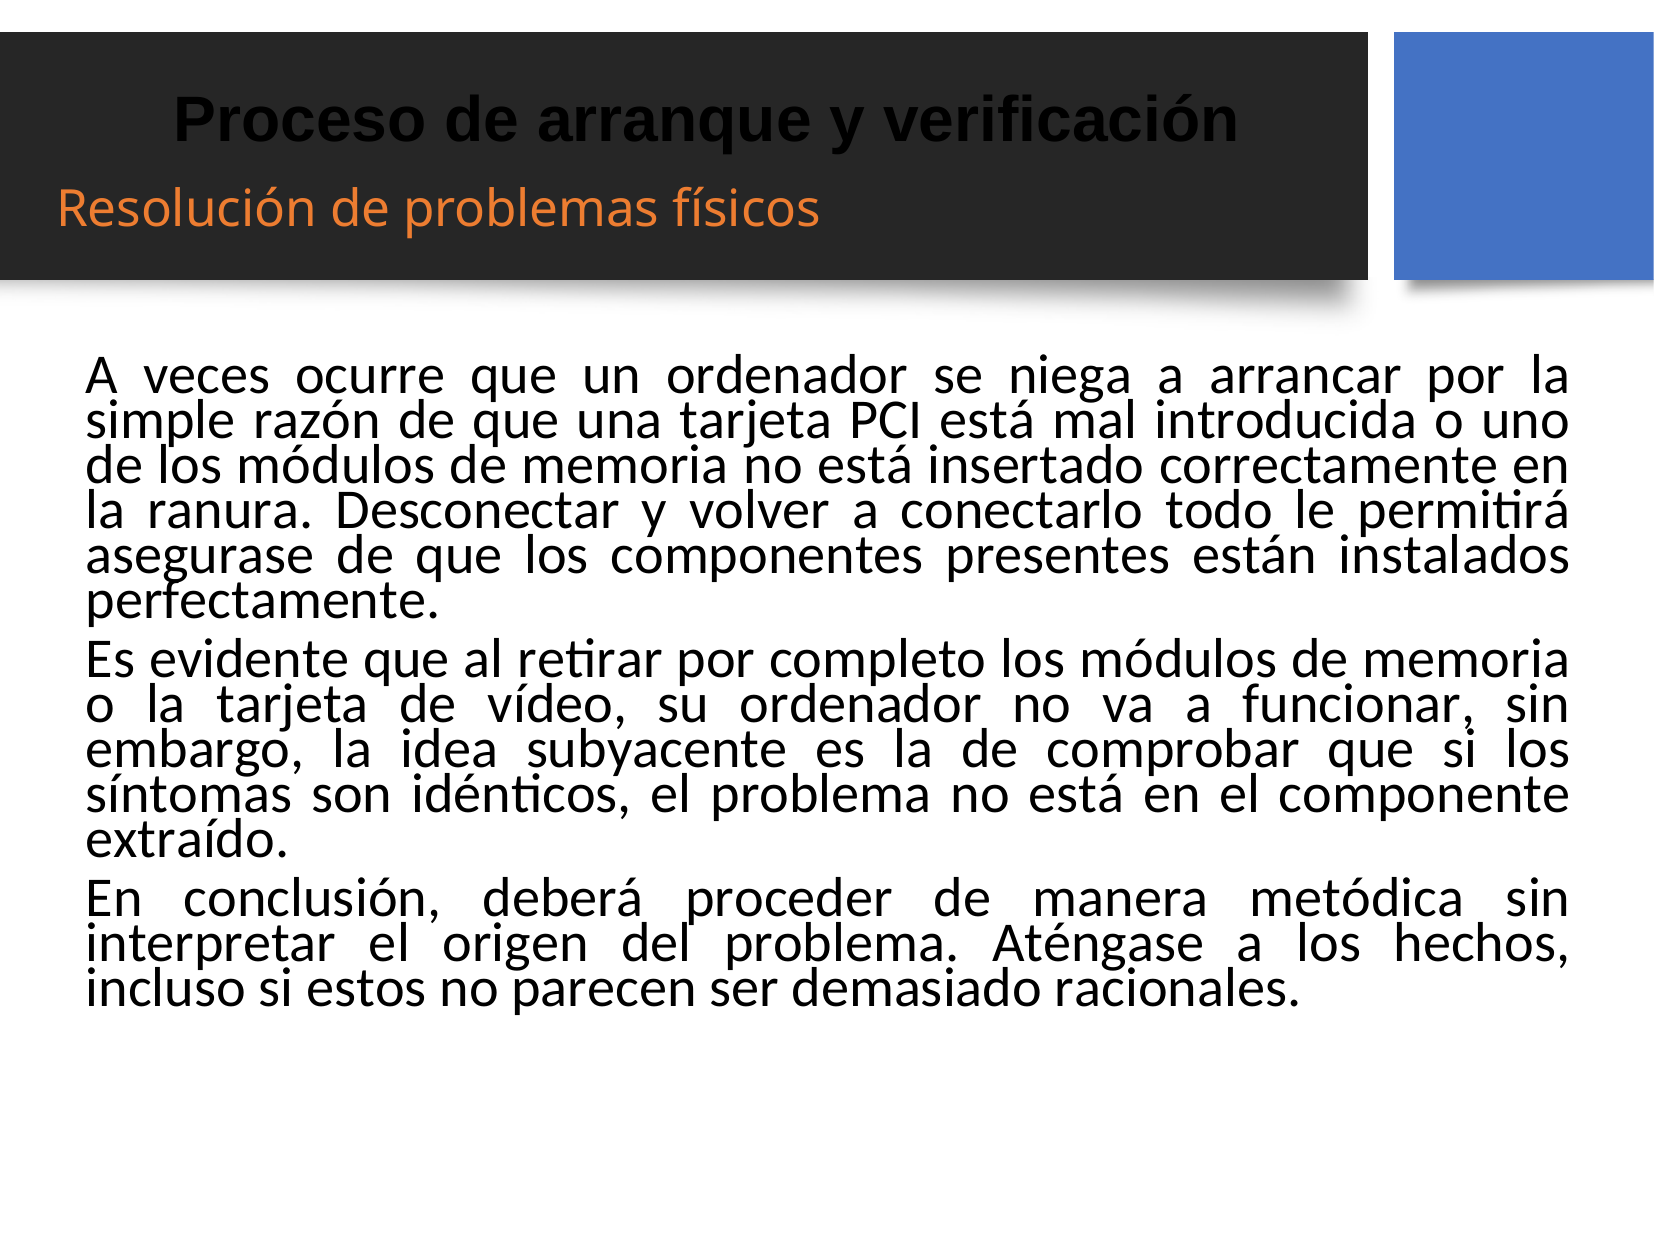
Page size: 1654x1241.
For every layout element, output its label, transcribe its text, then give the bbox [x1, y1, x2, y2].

list A veces ocurre que un ordenador se niega a arrancar por la simple razón de que una tarjeta PCI está mal introducida o uno de los módulos de memoria no está insertado correctamente en la ranura. Desconectar y volver a conectarlo todo le permitirá asegurase de que los componentes presentes están instalados perfectamente. Es evidente que al retirar por completo los módulos de memoria o la tarjeta de vídeo, su ordenador no va a funcionar, sin embargo, la idea subyacente es la de comprobar que si los síntomas son idénticos, el problema no está en el componente extraído. En conclusión, deberá proceder de manera metódica sin interpretar el origen del problema. Aténgase a los hechos, incluso si estos no parecen ser demasiado racionales. [56, 328, 1614, 1208]
title Proceso de arranque y verificación [57, 66, 1357, 171]
list Resolución de problemas físicos [56, 172, 1357, 243]
